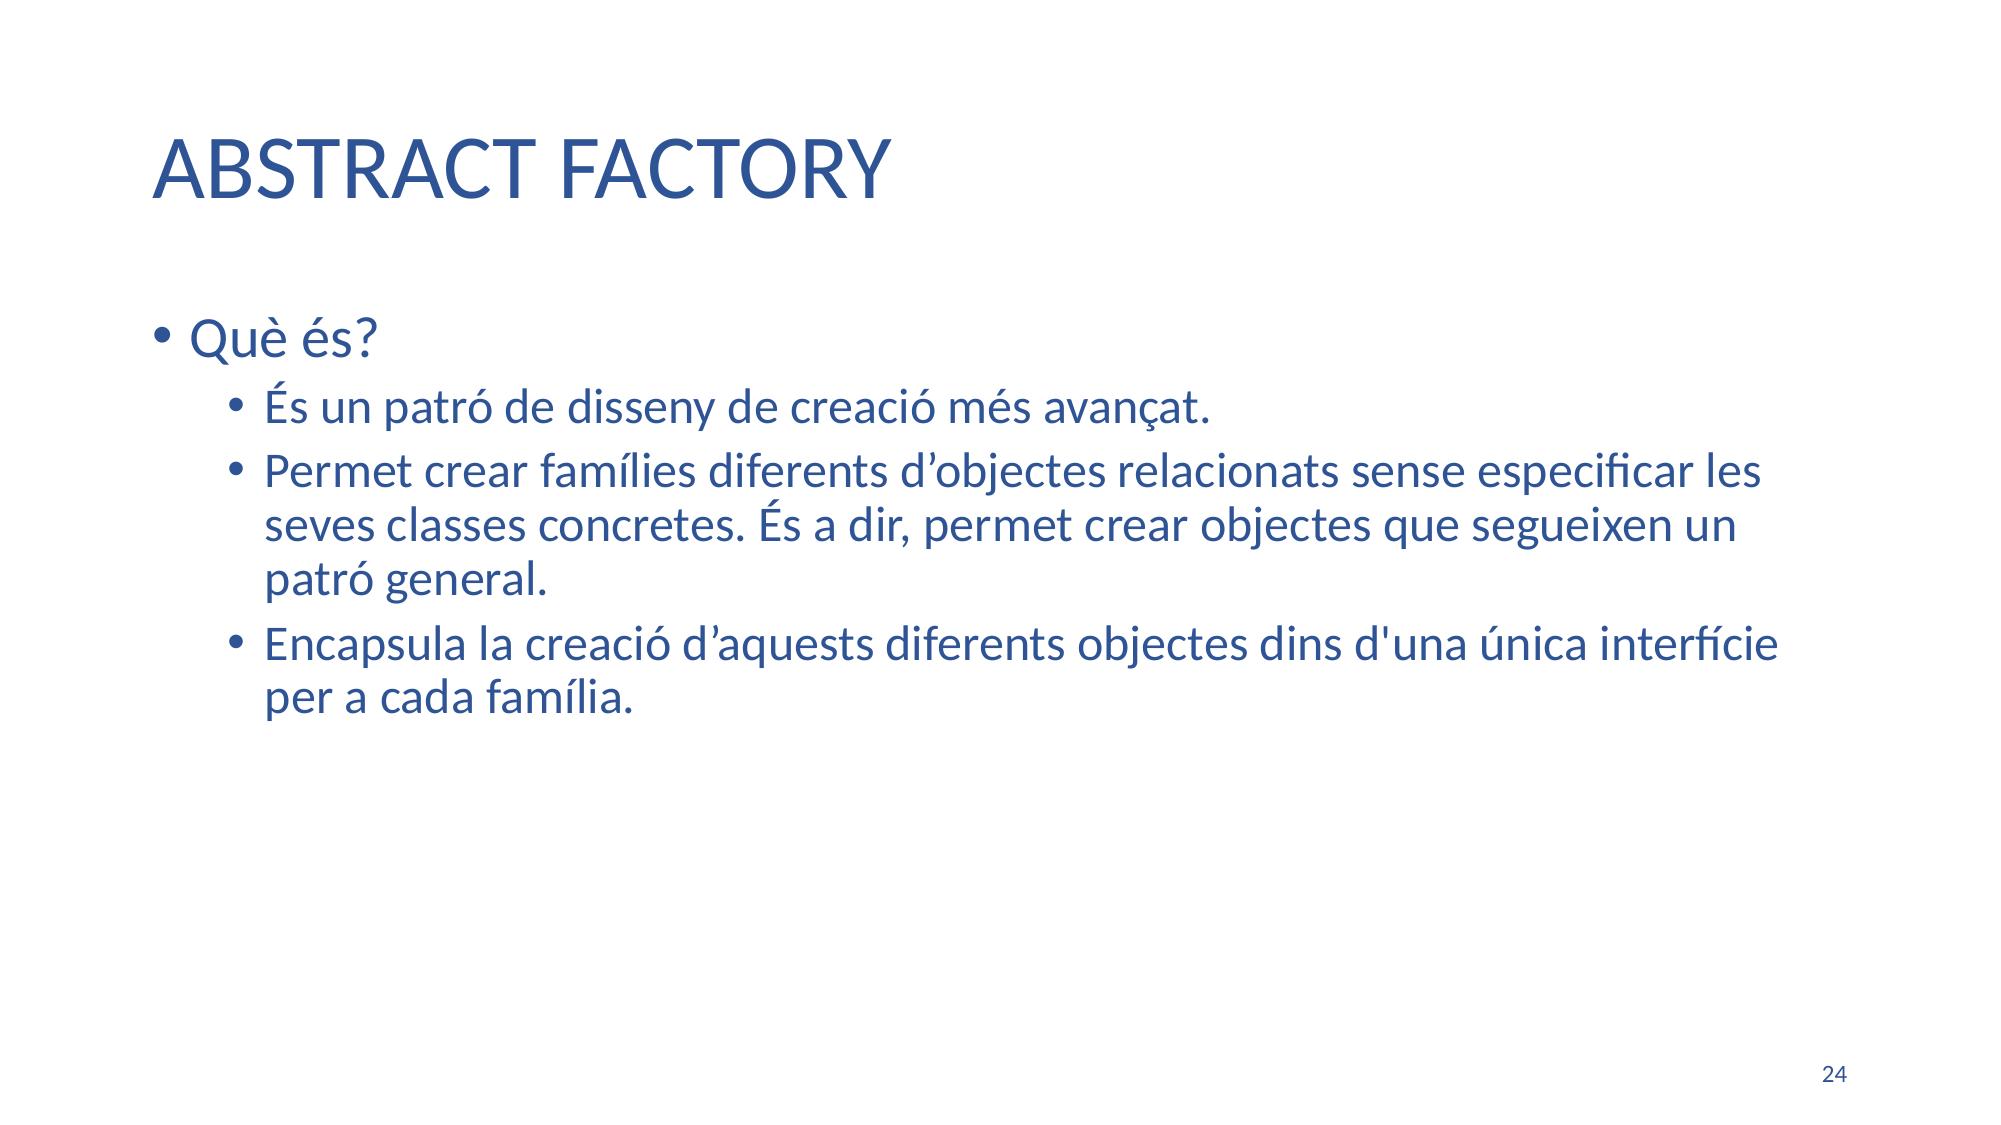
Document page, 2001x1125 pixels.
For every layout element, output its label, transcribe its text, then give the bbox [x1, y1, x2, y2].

slide_number <number> [1412, 1042, 1863, 1103]
title ABSTRACT FACTORY [137, 59, 1863, 278]
list Què és? És un patró de disseny de creació més avançat. Permet crear famílies diferents d’objectes relacionats sense especificar les seves classes concretes. És a dir, permet crear objectes que segueixen un patró general. Encapsula la creació d’aquests diferents objectes dins d'una única interfície per a cada família. [137, 299, 1863, 1014]
